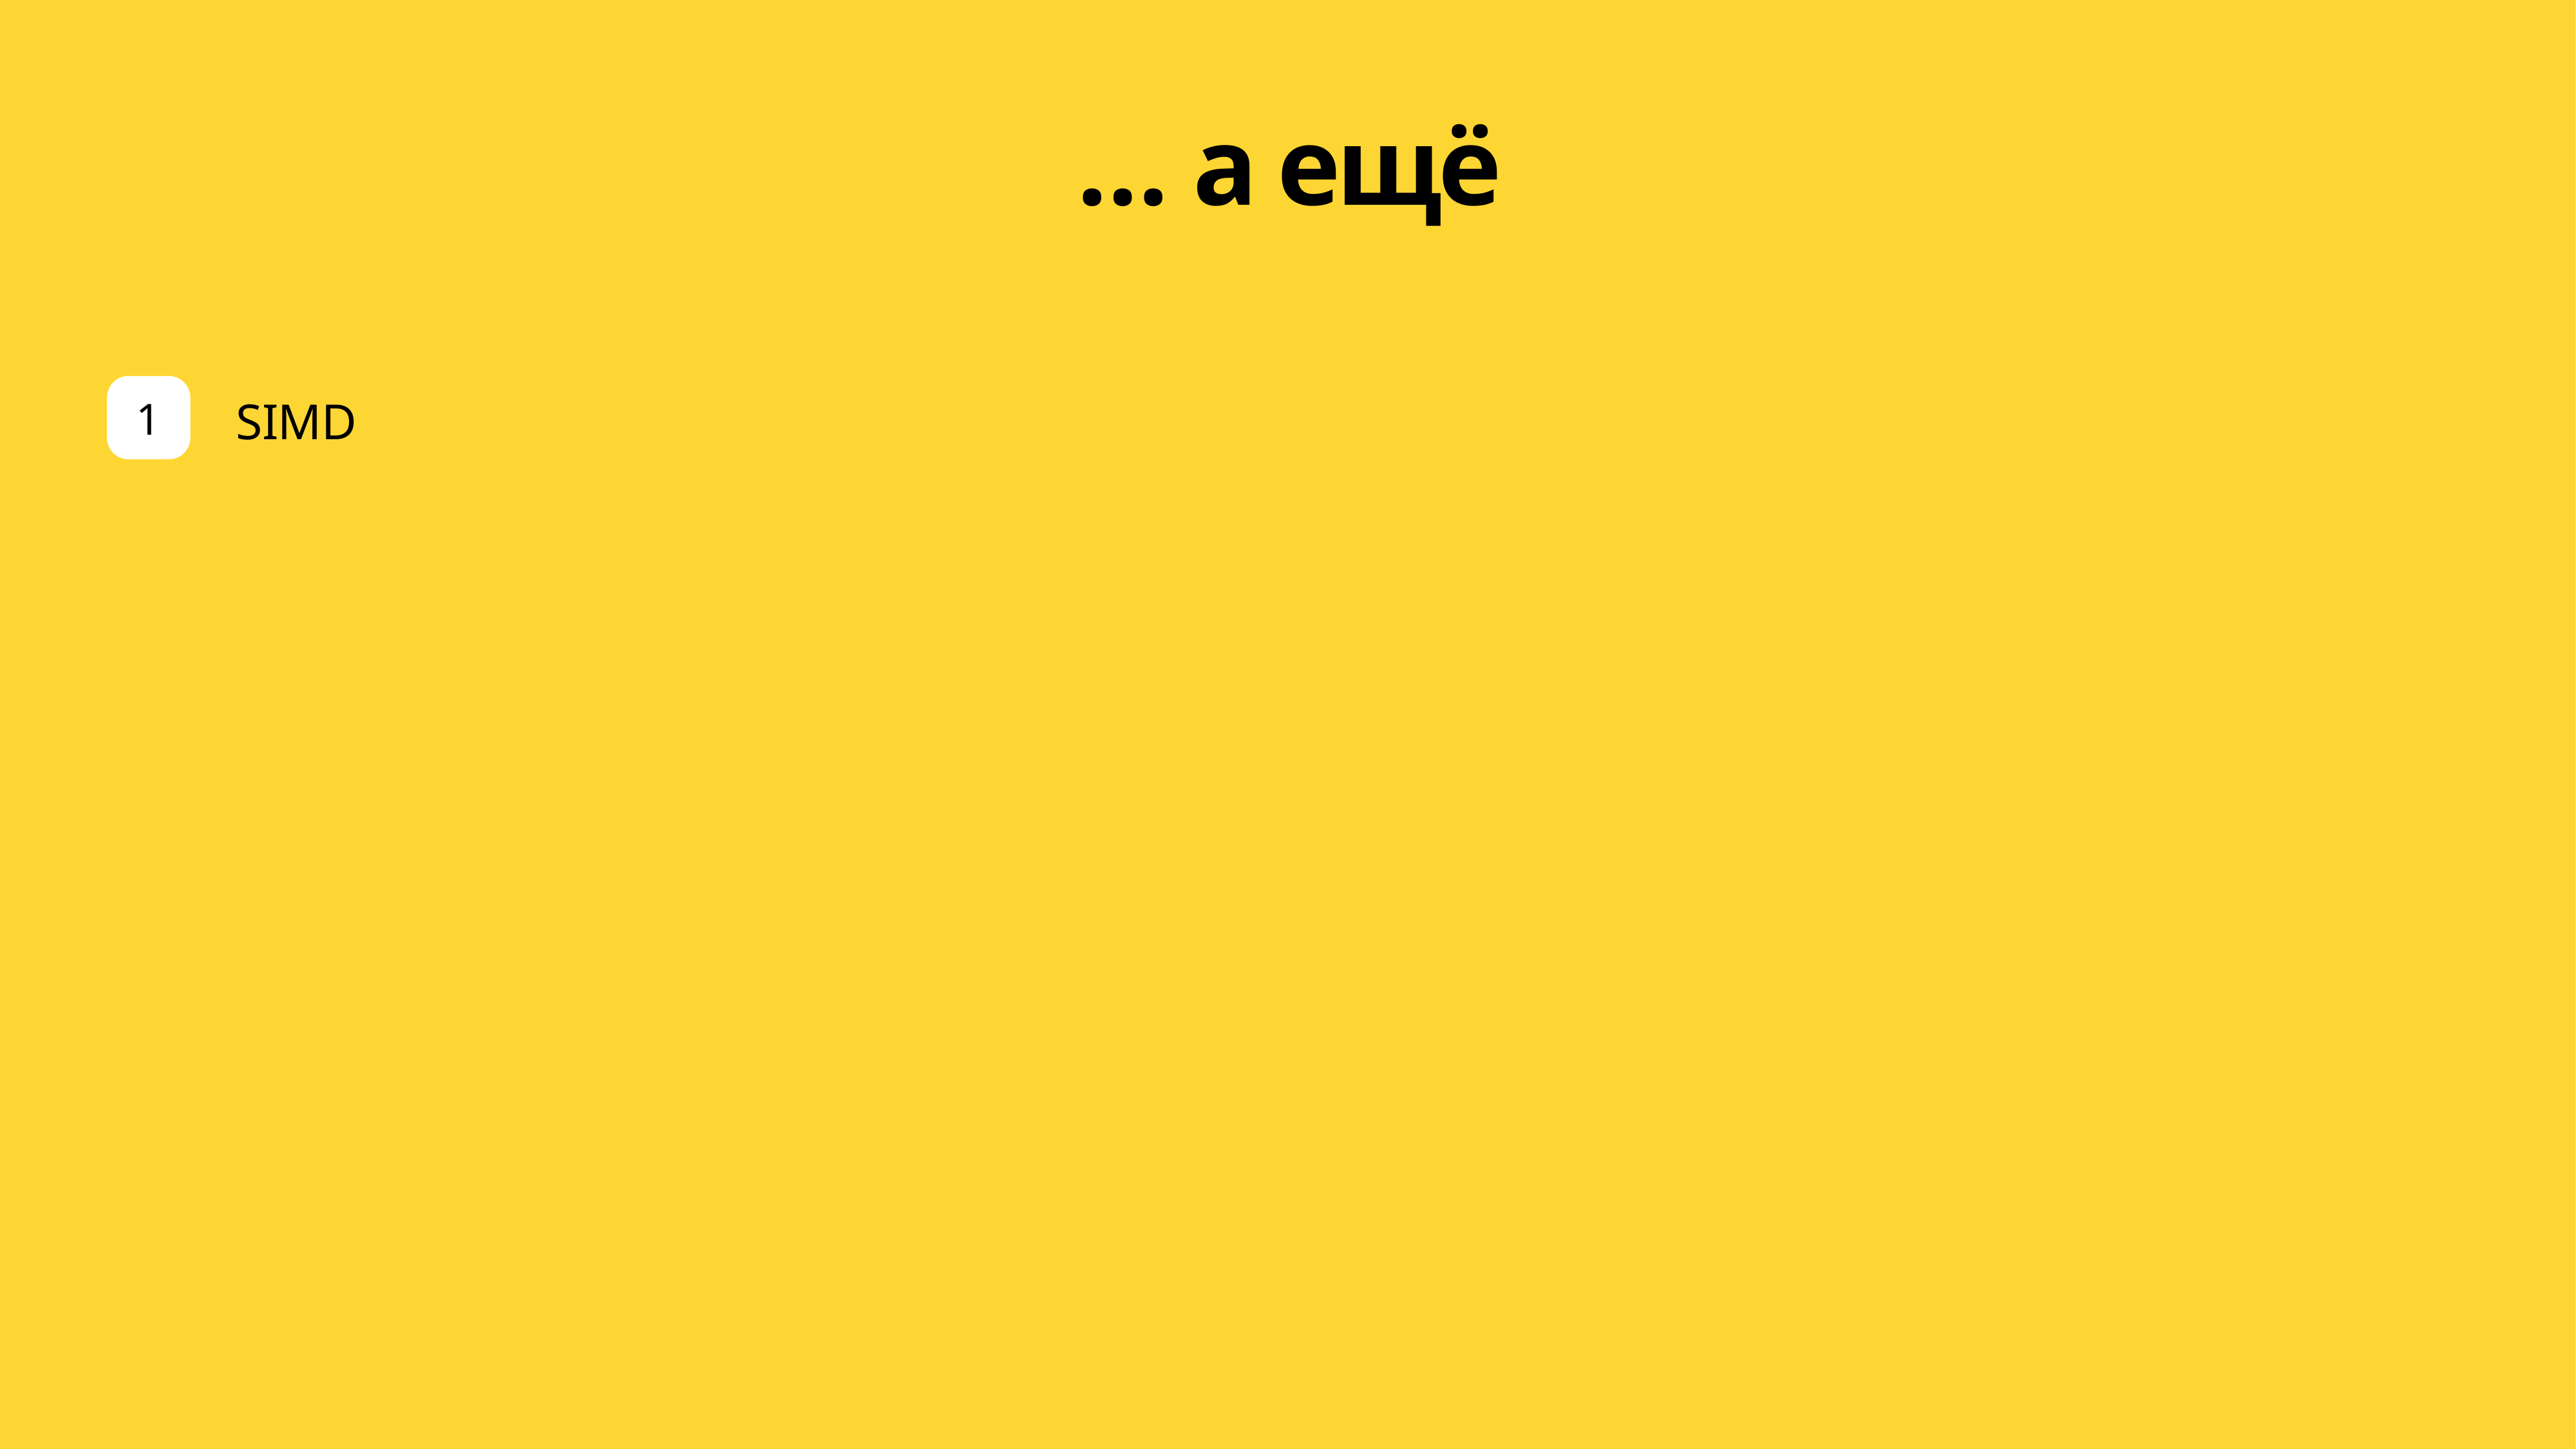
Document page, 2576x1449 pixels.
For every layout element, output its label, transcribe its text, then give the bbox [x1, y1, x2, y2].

title … а ещё [106, 101, 2473, 228]
text_box SIMD [236, 395, 1019, 450]
text_box 1 [107, 375, 191, 460]
